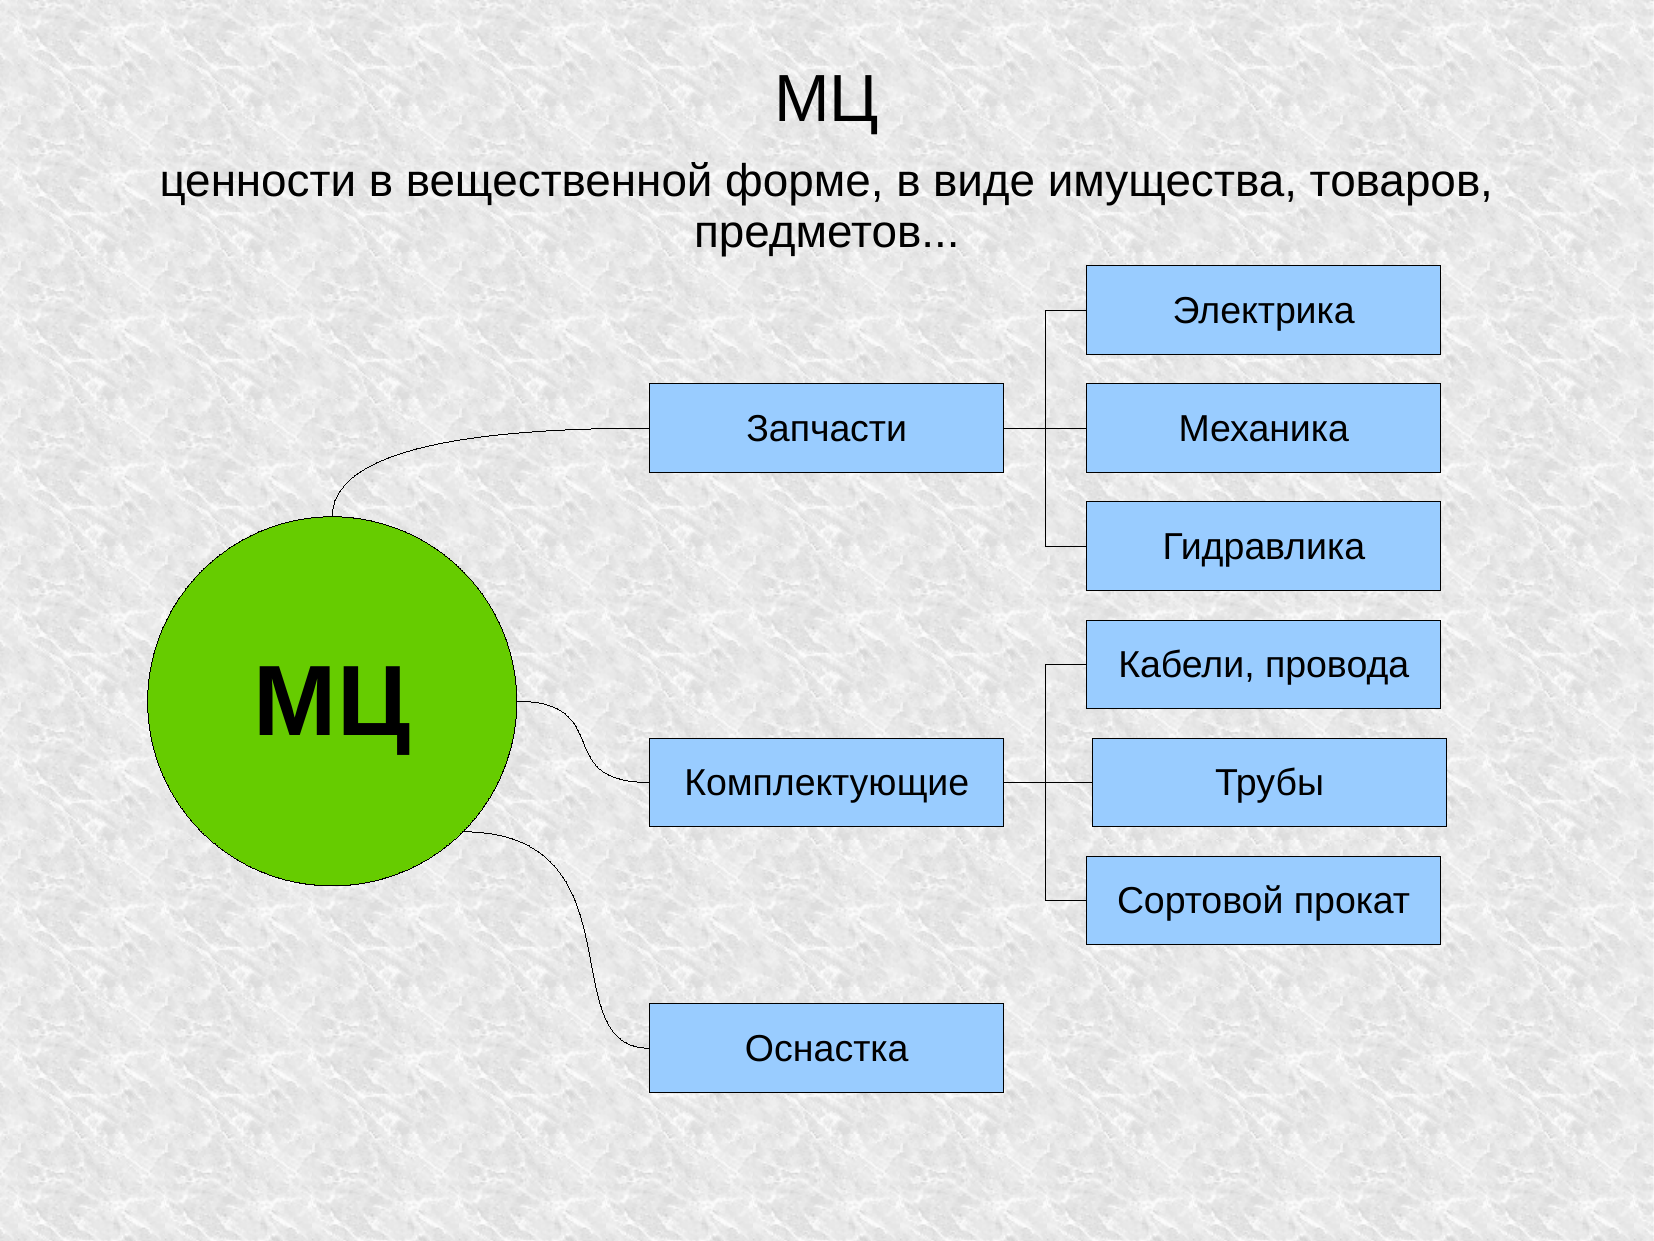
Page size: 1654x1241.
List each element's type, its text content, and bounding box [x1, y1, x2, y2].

text_box Гидравлика [1086, 501, 1441, 591]
text_box ценности в вещественной форме, в виде имущества, товаров, предметов... [94, 147, 1560, 265]
text_box Электрика [1086, 265, 1441, 355]
text_box МЦ [147, 516, 517, 886]
text_box Сортовой прокат [1086, 856, 1441, 945]
text_box Запчасти [649, 383, 1004, 473]
text_box Кабели, провода [1086, 620, 1441, 709]
text_box Оснастка [649, 1003, 1004, 1093]
text_box Комплектующие [649, 738, 1004, 827]
subtitle МЦ [82, 49, 1571, 148]
text_box Трубы [1092, 738, 1447, 827]
picture [0, 0, 1654, 1241]
text_box Механика [1086, 383, 1441, 473]
